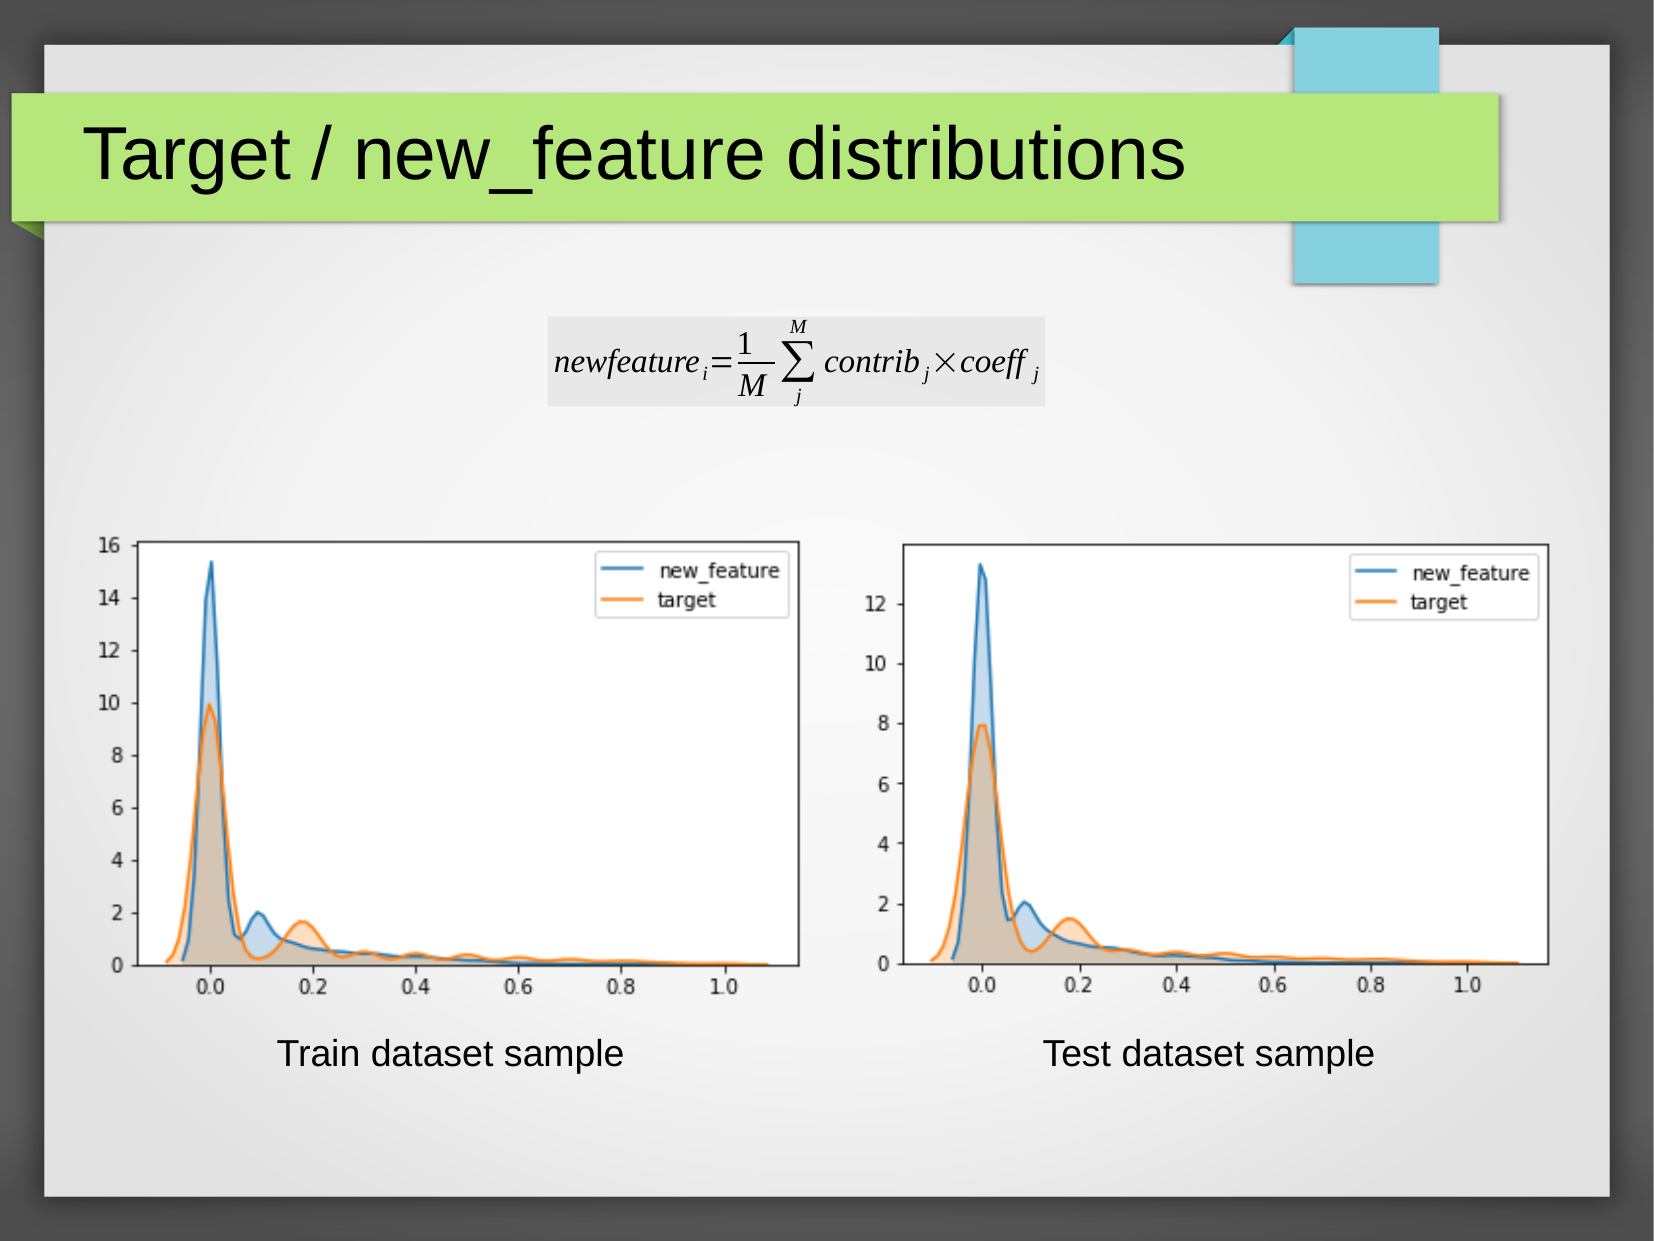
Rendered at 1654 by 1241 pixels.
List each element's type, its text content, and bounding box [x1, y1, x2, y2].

chart [547, 316, 1046, 407]
picture [0, 0, 1654, 1241]
text_box Test dataset sample [1027, 1024, 1391, 1082]
title Target / new_feature distributions [82, 69, 1488, 238]
text_box Train dataset sample [261, 1024, 640, 1082]
